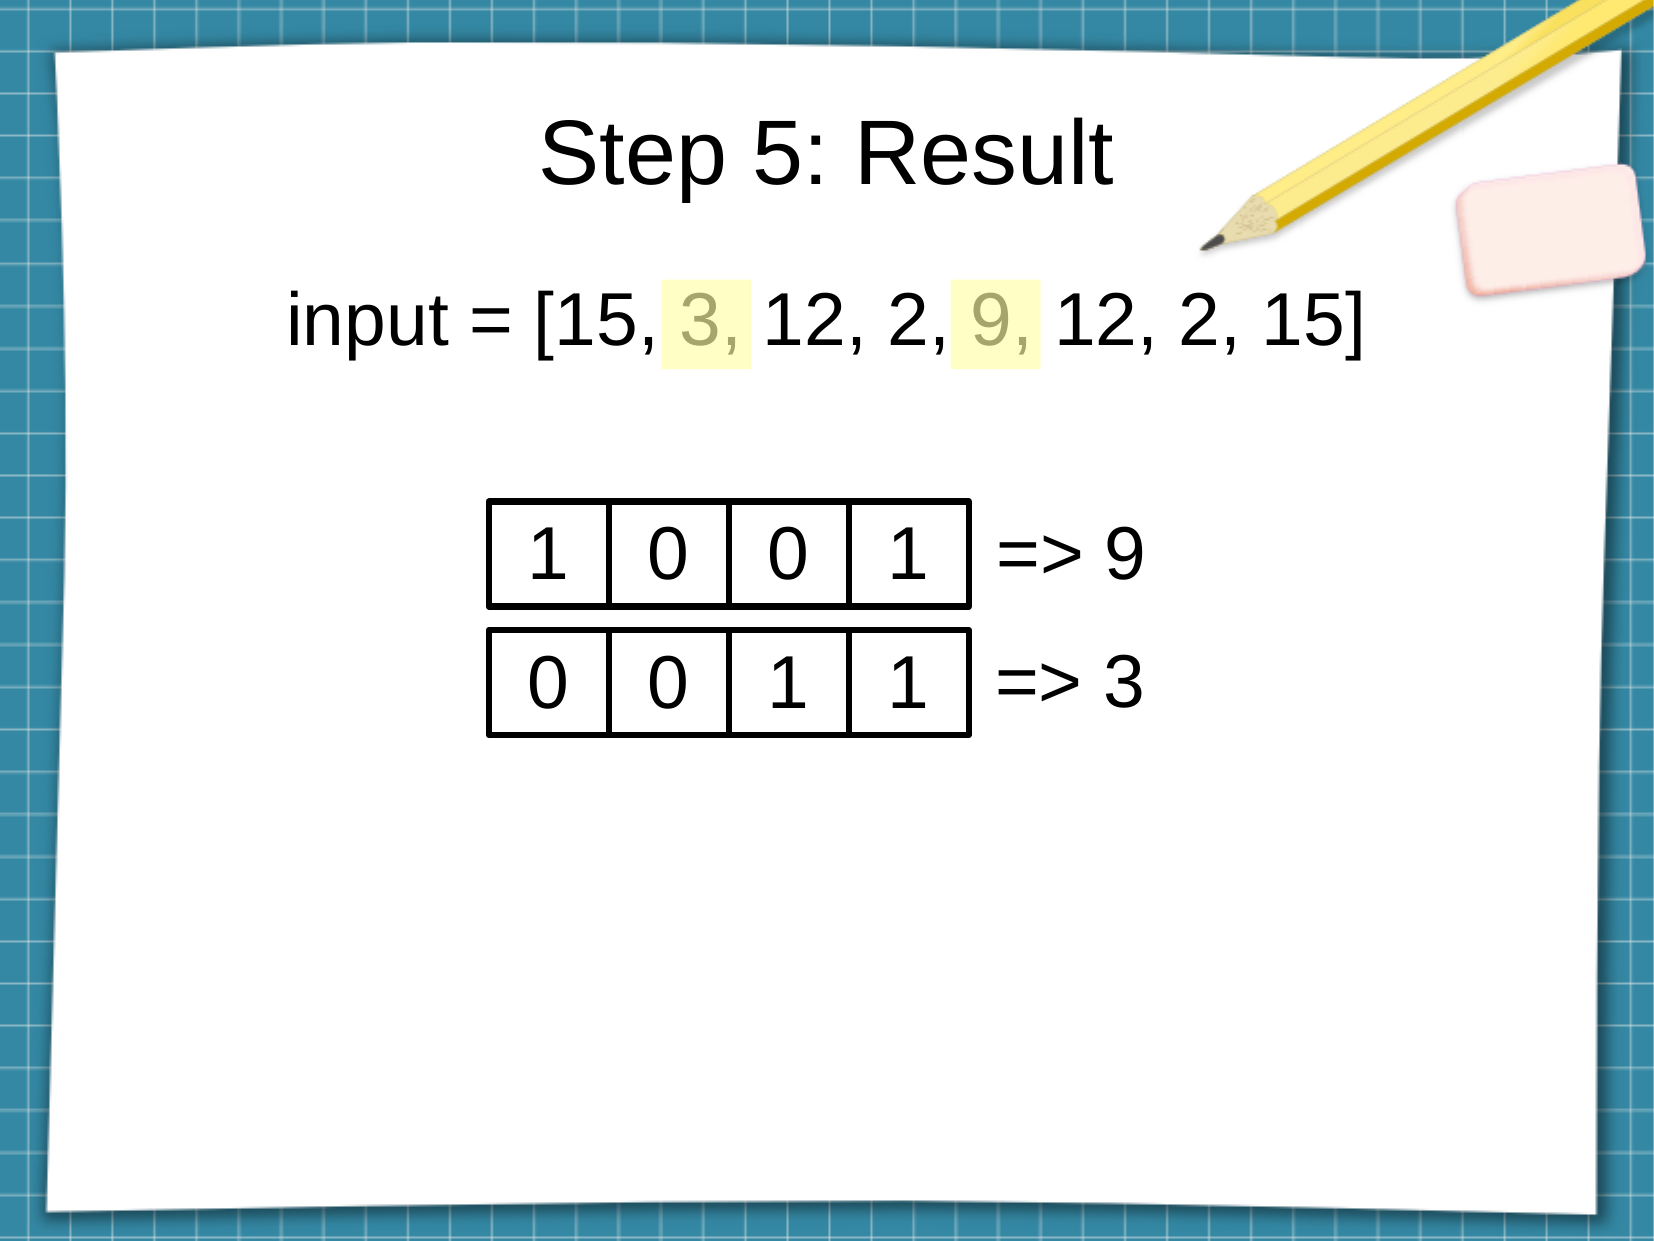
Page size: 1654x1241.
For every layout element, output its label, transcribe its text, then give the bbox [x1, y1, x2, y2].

text_box => 9 [969, 501, 1165, 607]
text_box 1 [728, 630, 849, 736]
text_box 1 [849, 501, 969, 607]
text_box 0 [728, 501, 849, 607]
text_box 0 [488, 630, 608, 736]
text_box 1 [849, 630, 969, 736]
text_box input = [15, 3, 12, 2, 9, 12, 2, 15] [271, 270, 1383, 370]
text_box [950, 279, 1041, 370]
title Step 5: Result [82, 49, 1571, 257]
text_box 0 [608, 501, 728, 607]
text_box 1 [488, 501, 608, 607]
text_box 0 [608, 630, 728, 736]
picture [0, 0, 1654, 1241]
text_box => 3 [922, 628, 1163, 734]
text_box [661, 279, 752, 370]
